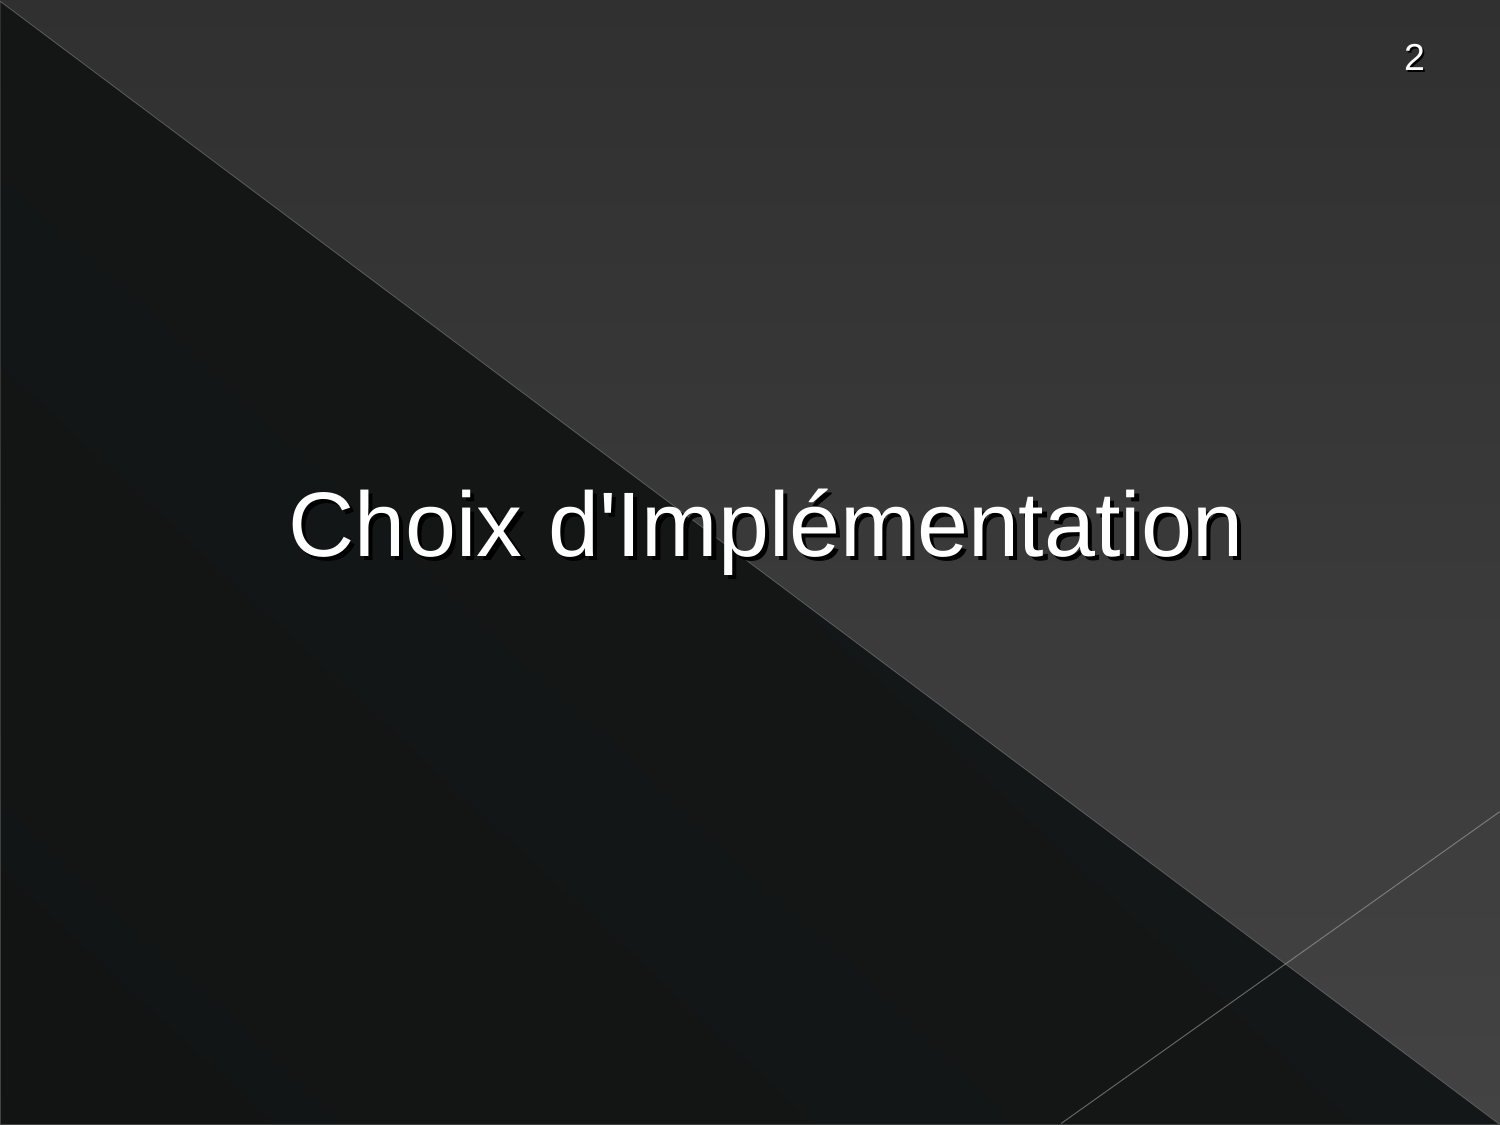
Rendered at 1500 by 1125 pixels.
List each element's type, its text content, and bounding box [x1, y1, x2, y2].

text_box 2 [29, 29, 1447, 87]
subtitle Choix d'Implémentation [75, 87, 1426, 1006]
